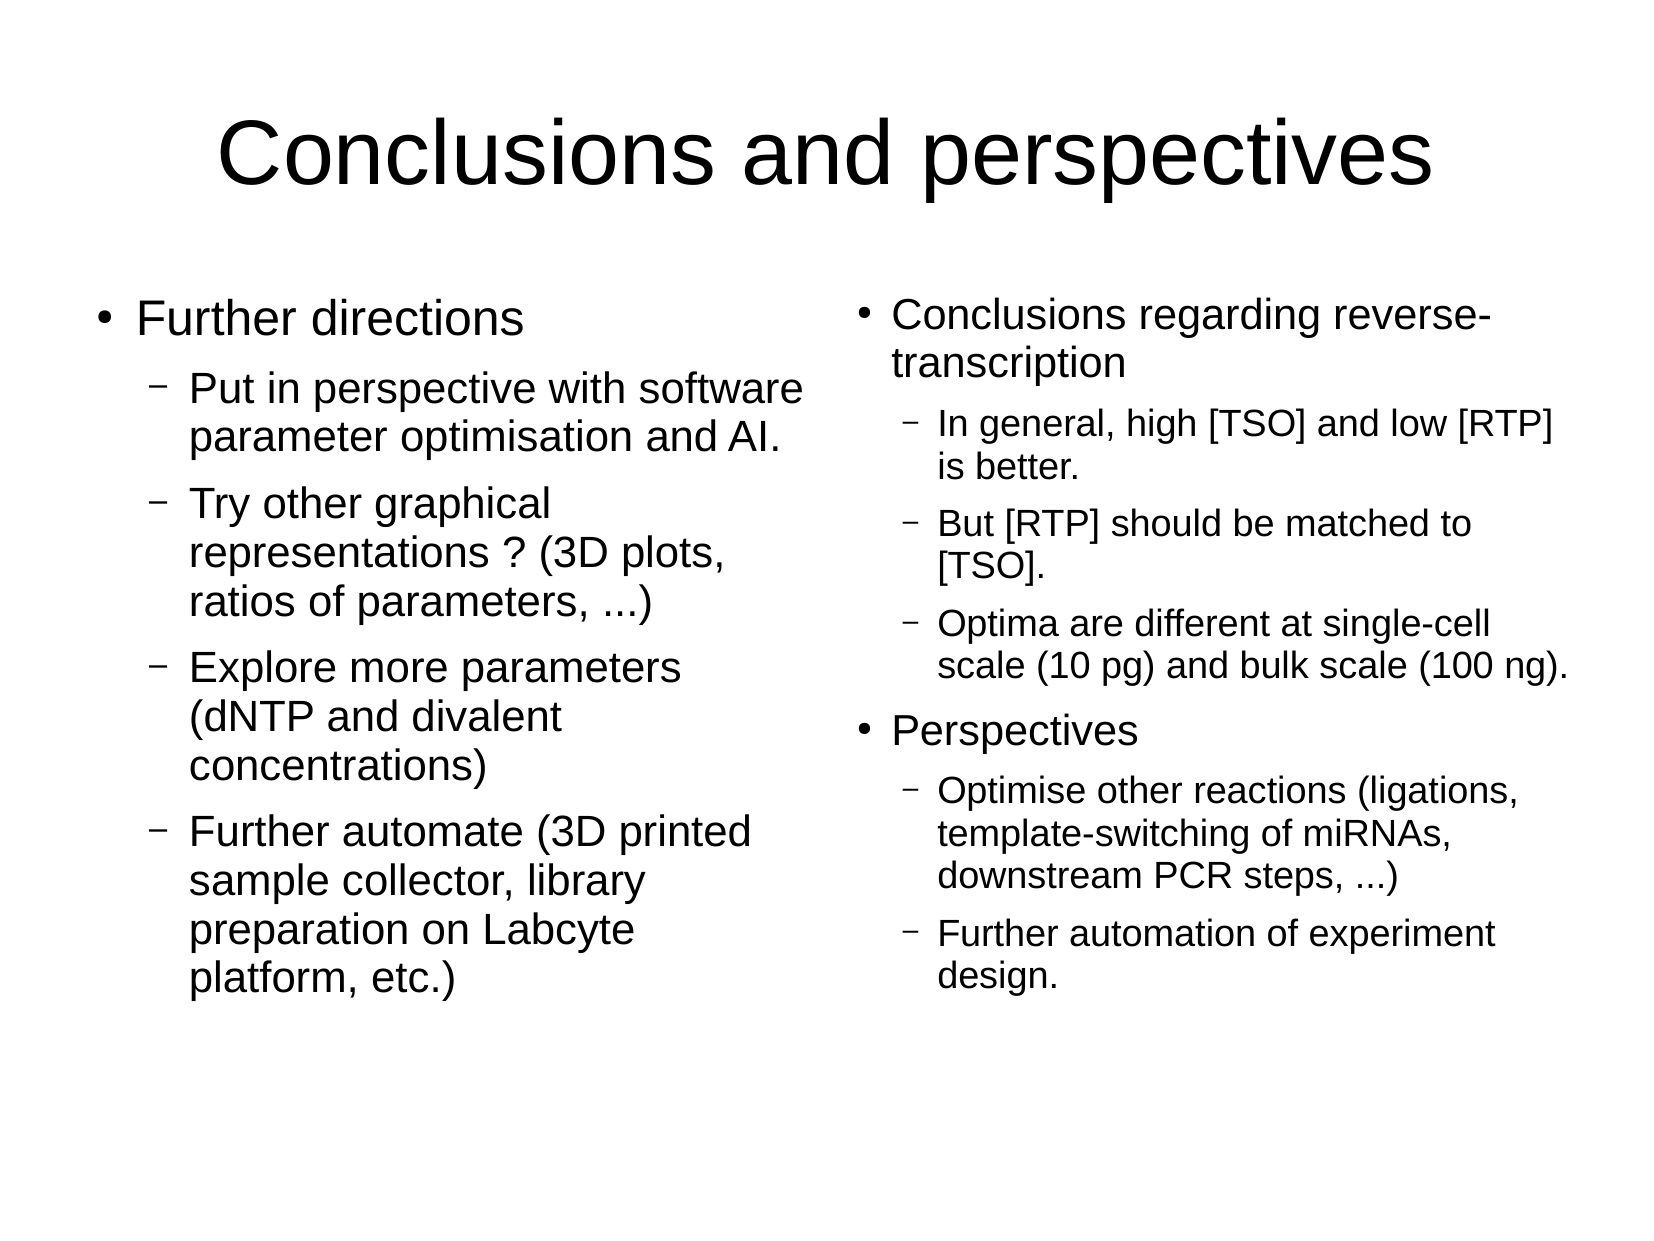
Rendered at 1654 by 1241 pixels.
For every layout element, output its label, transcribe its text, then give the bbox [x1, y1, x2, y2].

title Conclusions and perspectives [82, 49, 1571, 257]
list Conclusions regarding reverse-transcription In general, high [TSO] and low [RTP] is better. But [RTP] should be matched to [TSO]. Optima are different at single-cell scale (10 pg) and bulk scale (100 ng). Perspectives Optimise other reactions (ligations, template-switching of miRNAs, downstream PCR steps, ...) Further automation of experiment design. [845, 290, 1572, 1010]
list Further directions Put in perspective with software parameter optimisation and AI. Try other graphical representations ? (3D plots, ratios of parameters, ...) Explore more parameters (dNTP and divalent concentrations) Further automate (3D printed sample collector, library preparation on Labcyte platform, etc.) [82, 290, 809, 1010]
